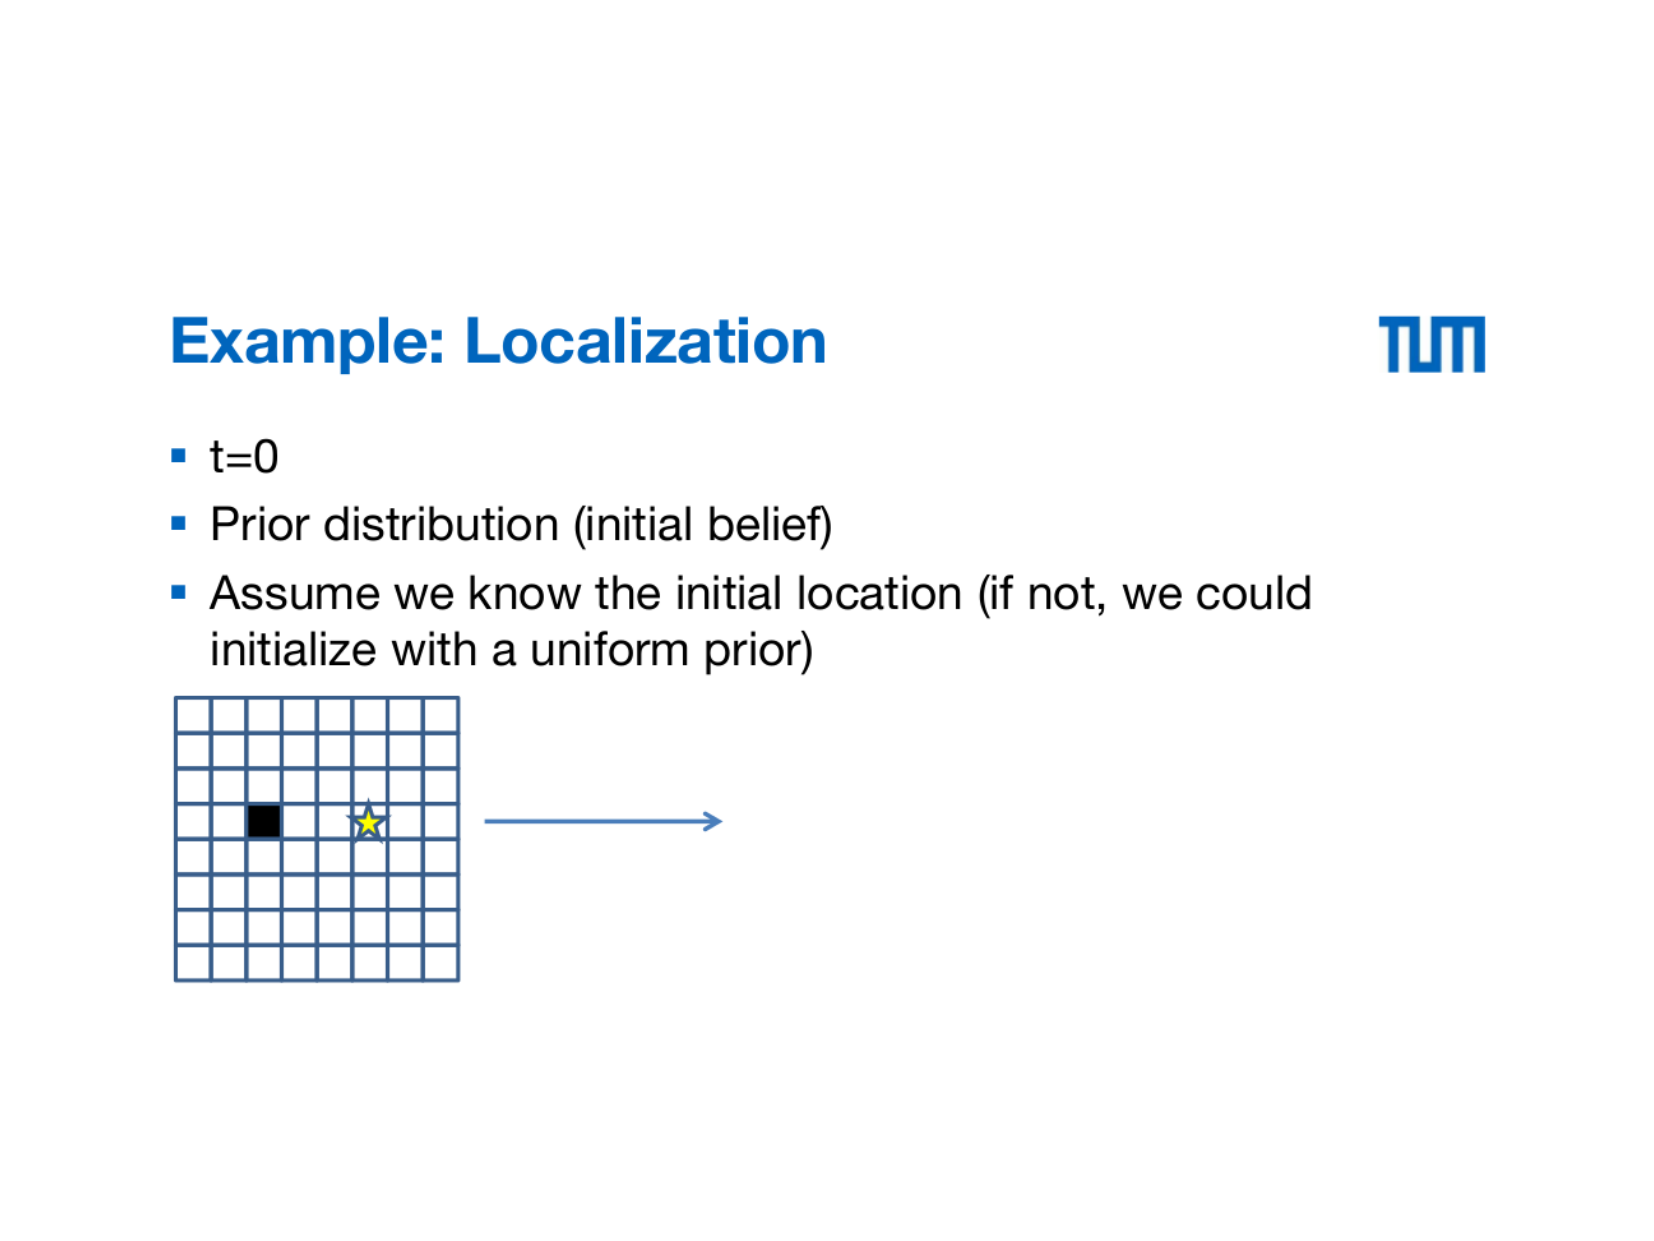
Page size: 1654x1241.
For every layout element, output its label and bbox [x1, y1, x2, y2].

picture [123, 290, 1530, 1010]
